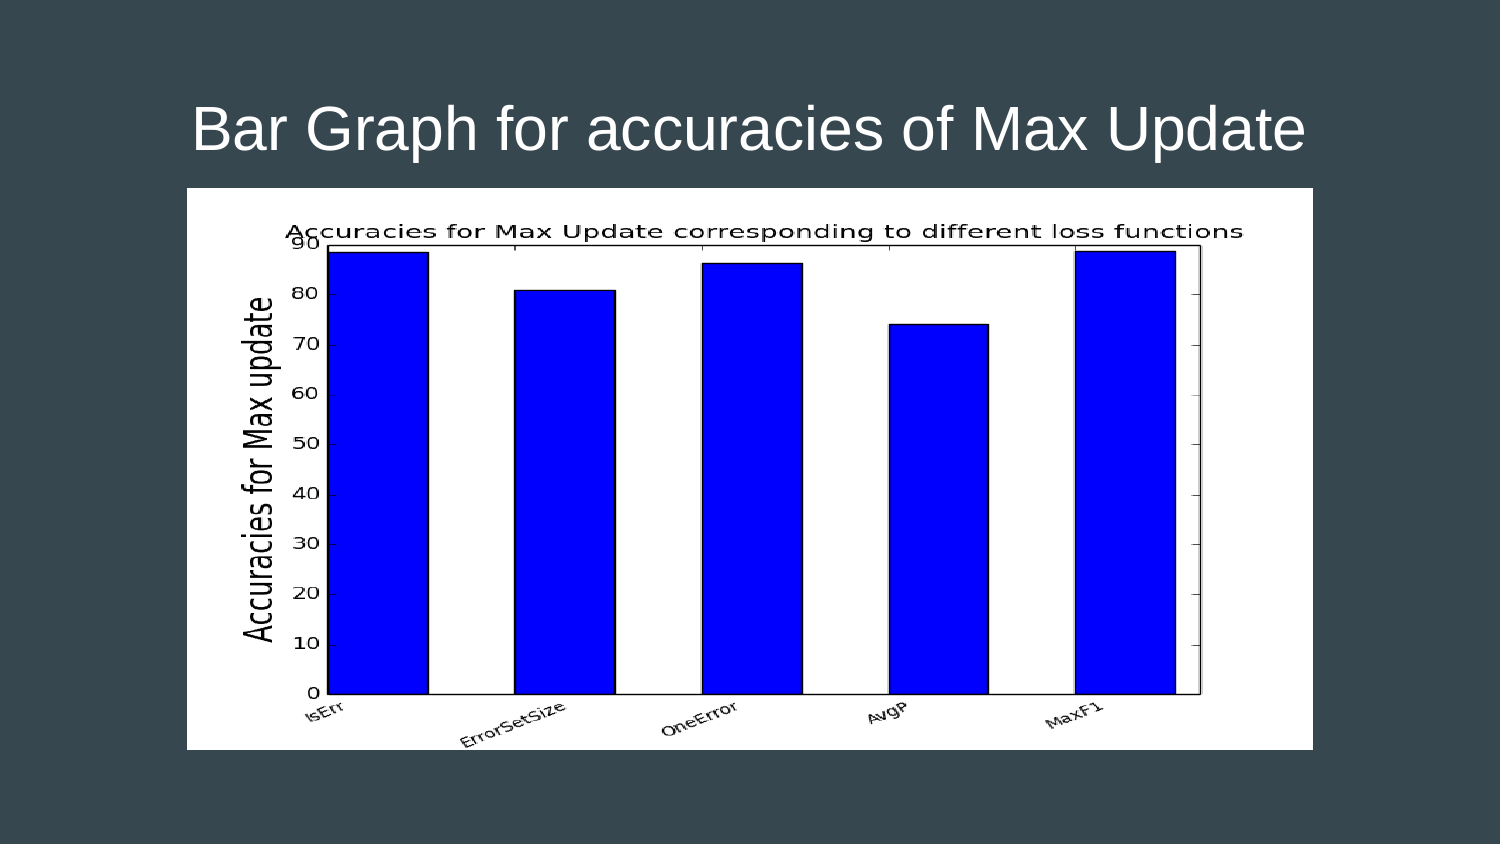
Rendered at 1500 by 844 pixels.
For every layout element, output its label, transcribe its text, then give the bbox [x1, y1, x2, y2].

picture [187, 188, 1313, 750]
title Bar Graph for accuracies of Max Update [51, 72, 1449, 167]
